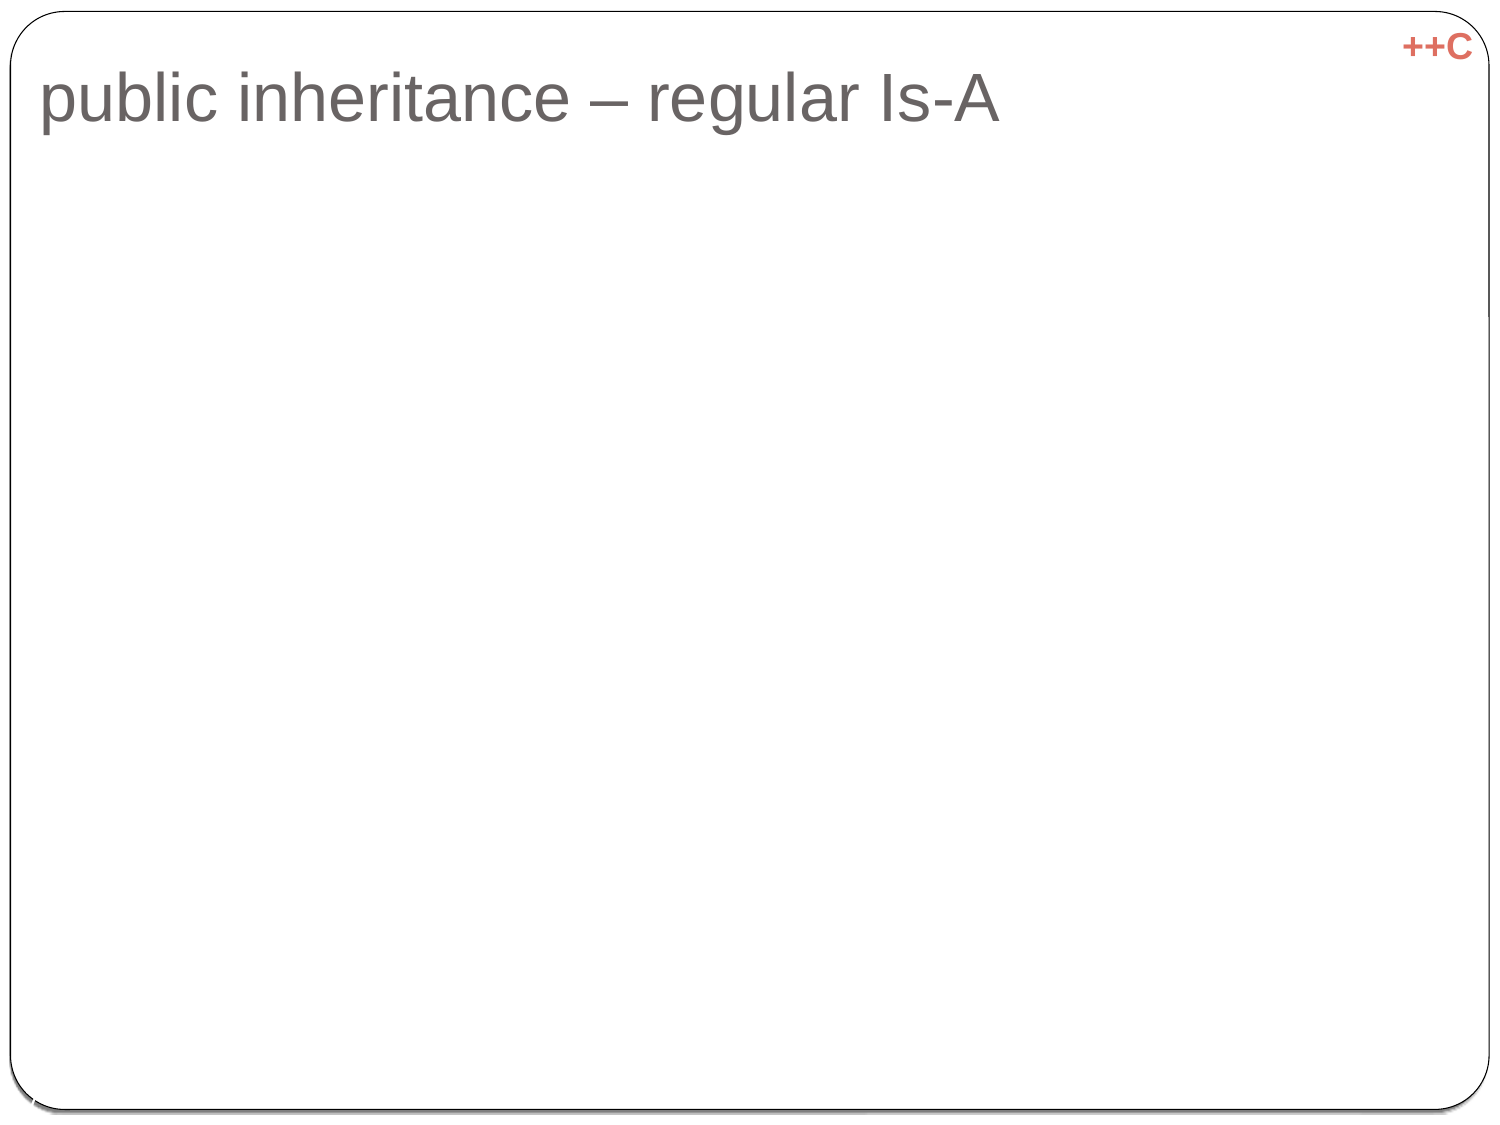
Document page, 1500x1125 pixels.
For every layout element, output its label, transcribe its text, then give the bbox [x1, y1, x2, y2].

title public inheritance – regular Is-A [24, 45, 1425, 150]
slide_number <number> [0, 1074, 50, 1125]
